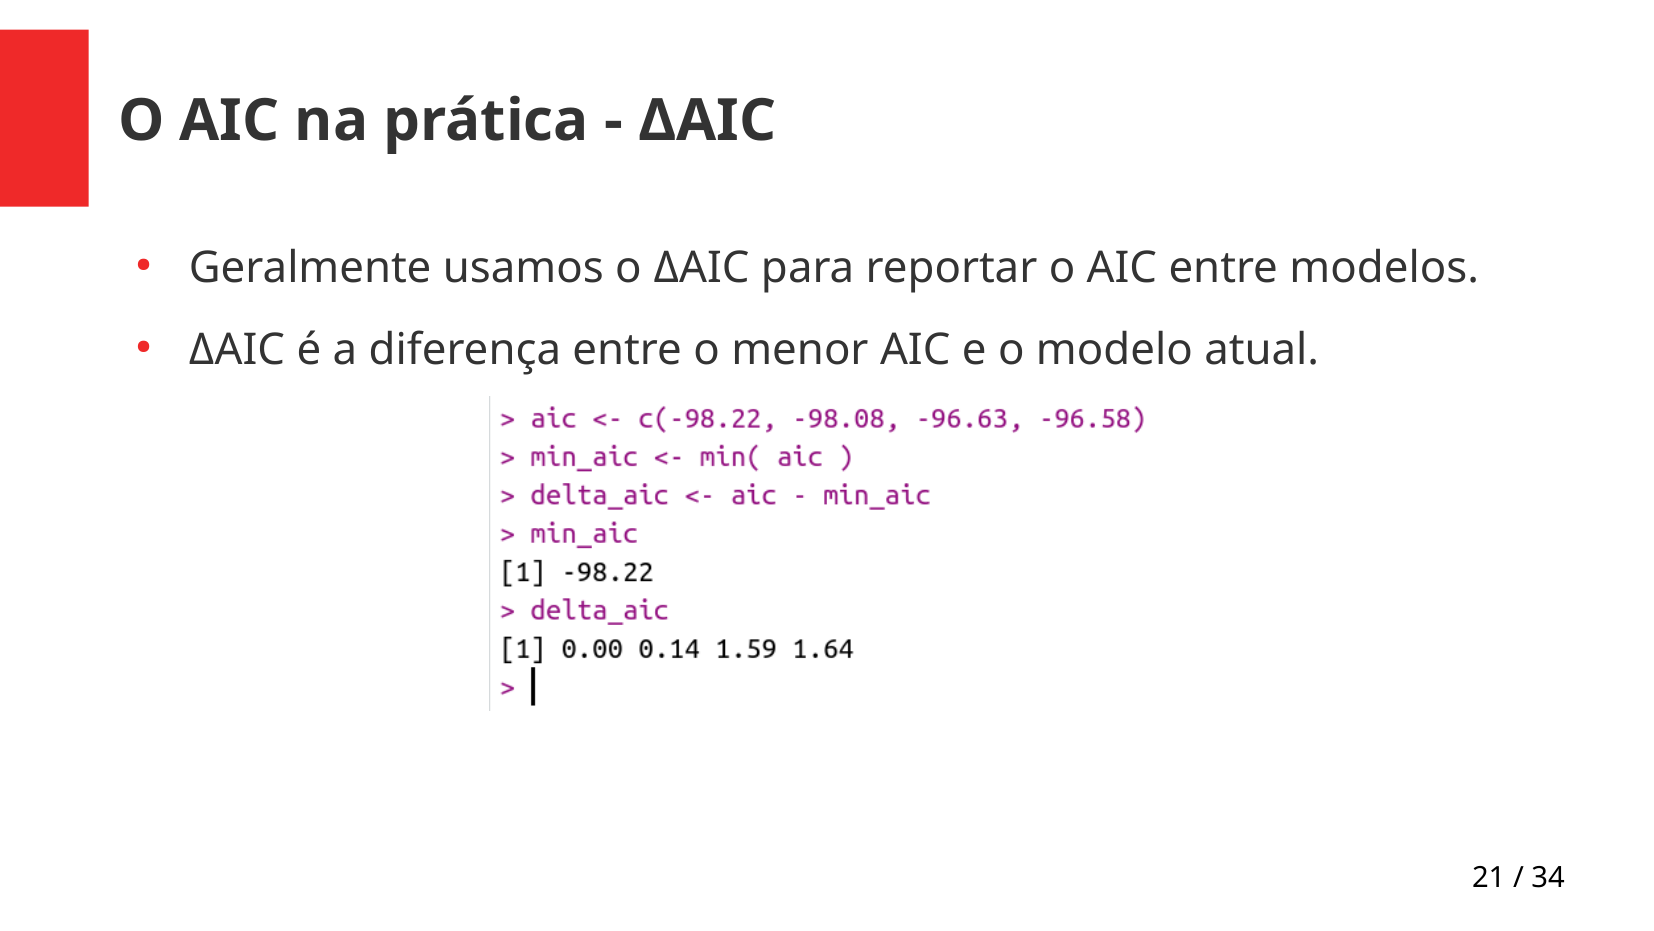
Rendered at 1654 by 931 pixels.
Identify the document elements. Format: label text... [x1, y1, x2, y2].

picture [489, 396, 1165, 711]
list Geralmente usamos o ΔAIC para reportar o AIC entre modelos. ΔAIC é a diferença entre o menor AIC e o modelo atual. [118, 236, 1595, 798]
title O AIC na prática - ΔAIC [118, 29, 1595, 207]
